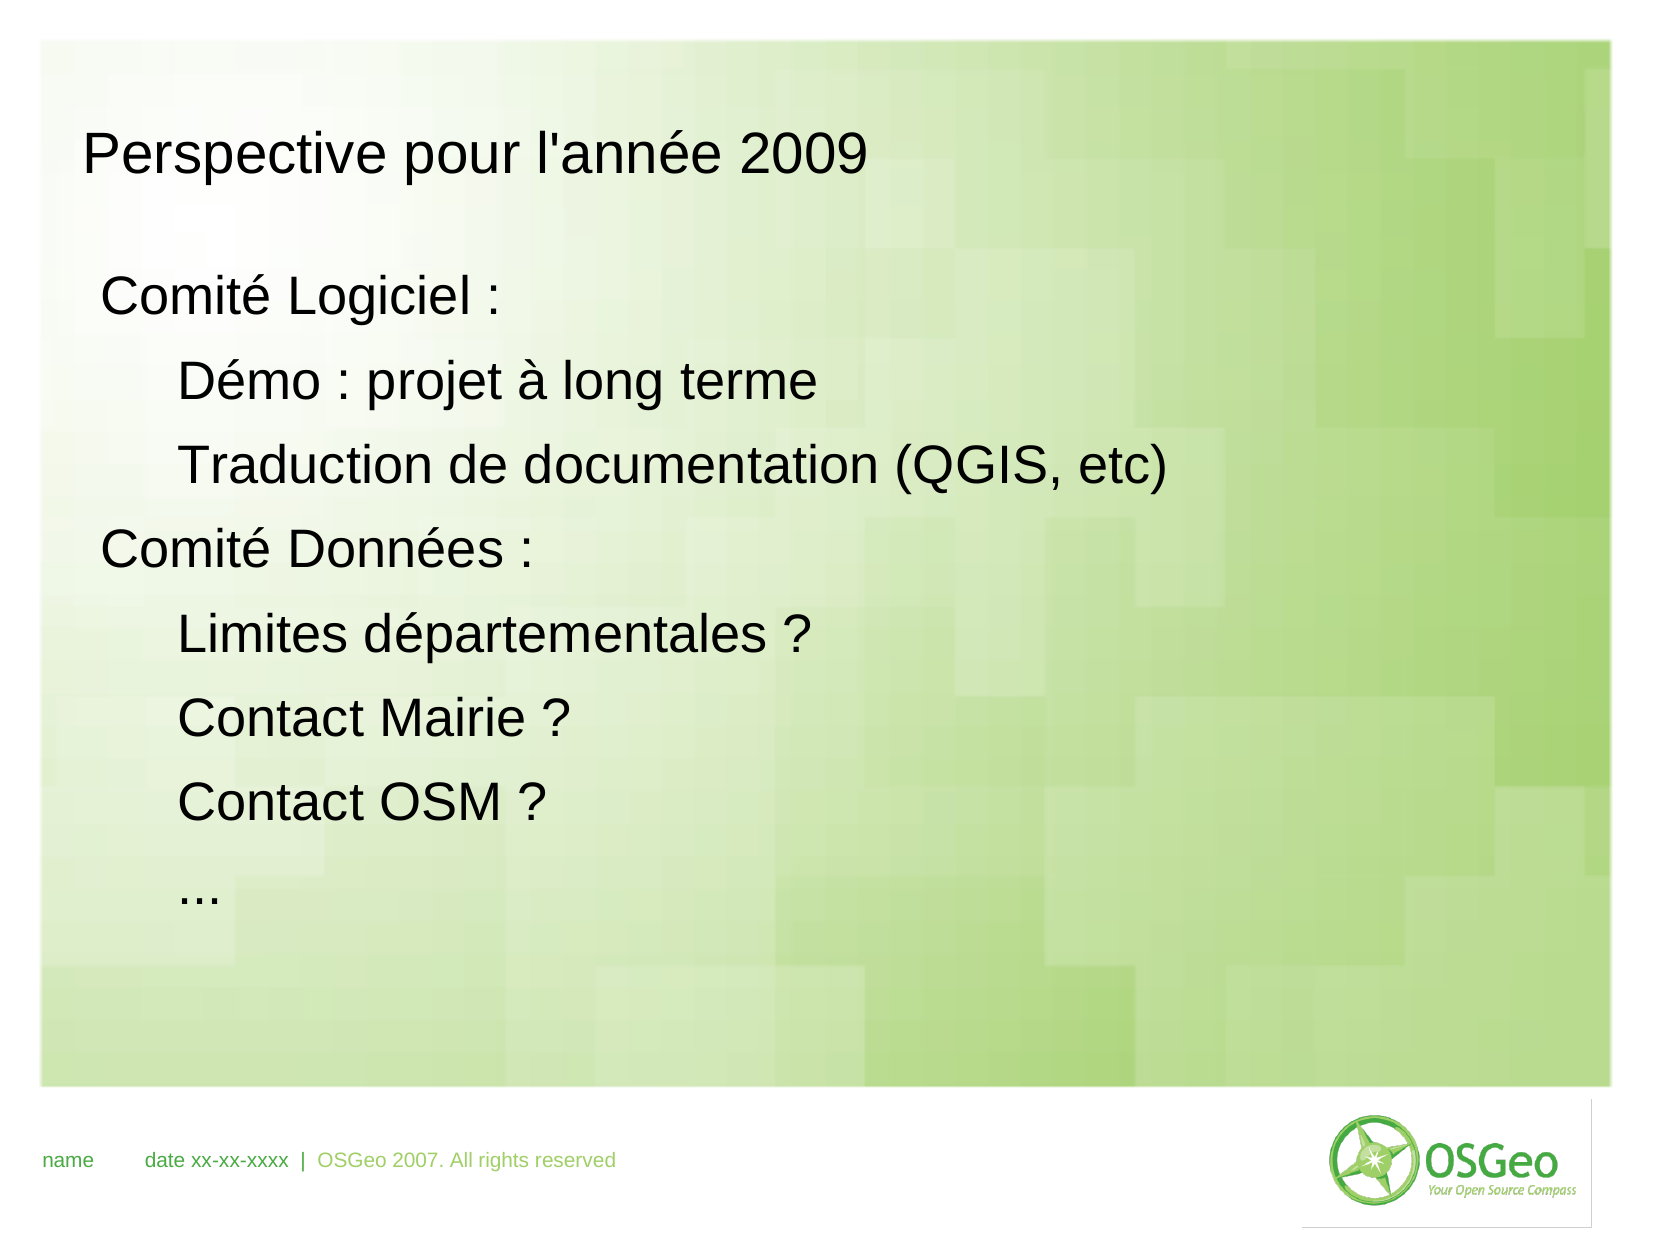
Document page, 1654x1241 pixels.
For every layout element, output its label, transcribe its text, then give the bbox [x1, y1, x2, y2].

picture [0, 1, 1654, 1239]
title Perspective pour l'année 2009 [82, 49, 1571, 257]
list Comité Logiciel : Démo : projet à long terme Traduction de documentation (QGIS, etc) Comité Données : Limites départementales ? Contact Mairie ? Contact OSM ? ... [82, 265, 1571, 1109]
